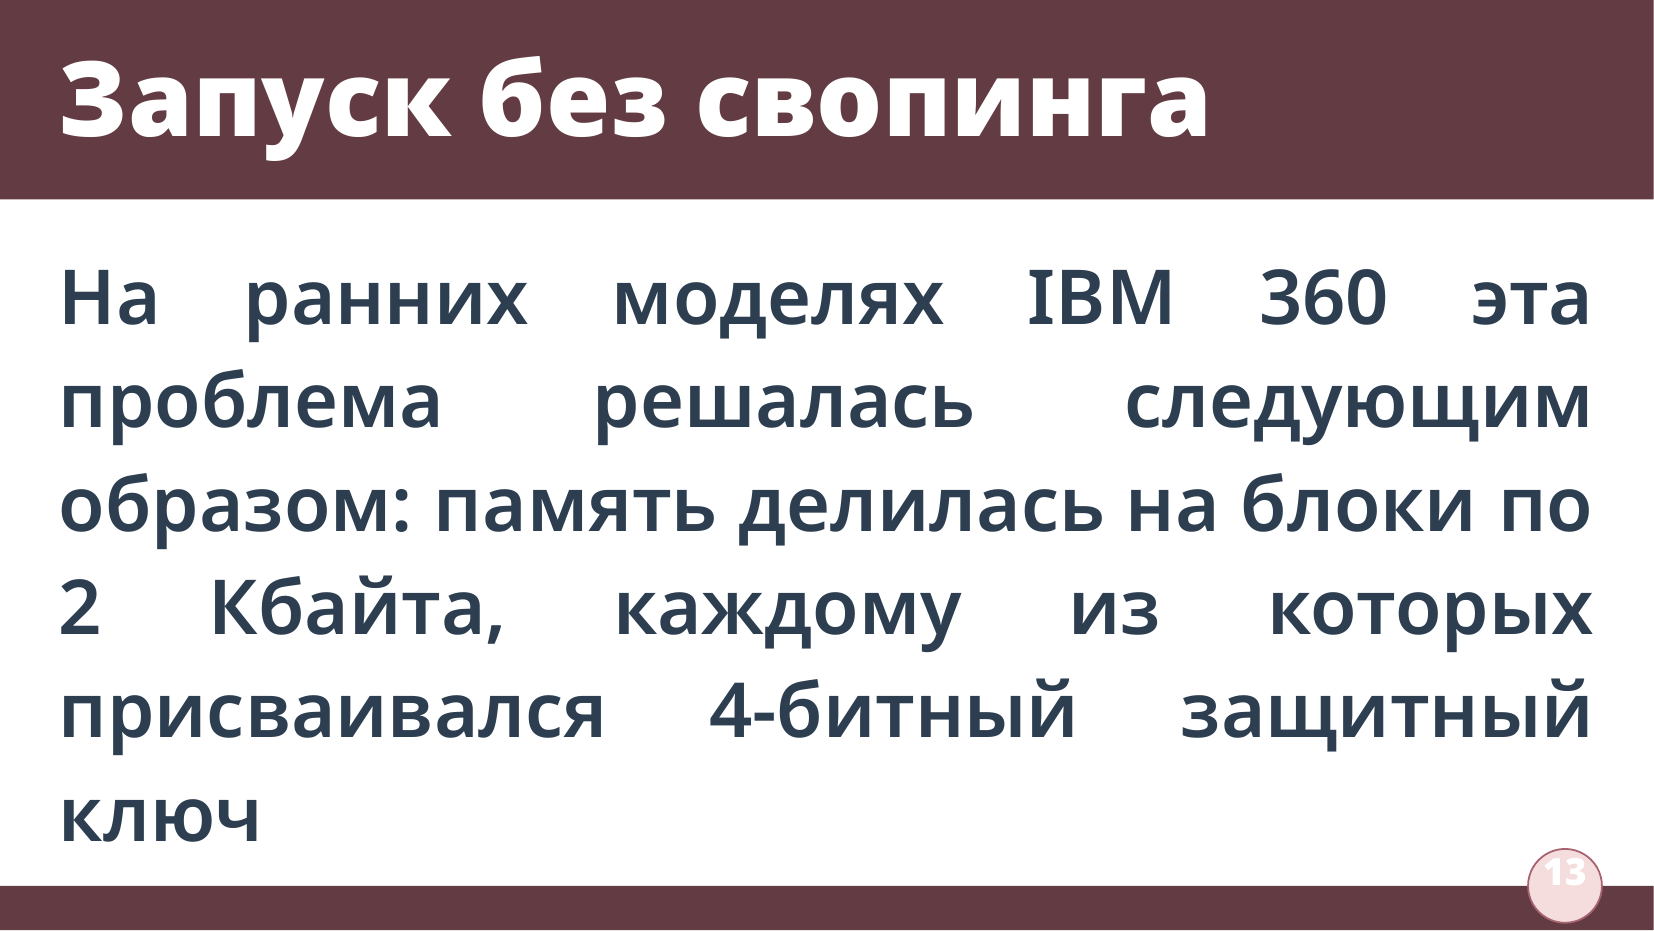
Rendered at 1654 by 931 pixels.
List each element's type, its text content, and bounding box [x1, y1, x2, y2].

title Запуск без свопинга [59, 37, 1595, 155]
list На ранних моделях IBM 360 эта проблема решалась следующим образом: память делилась на блоки по 2 Кбайта, каждому из которых присваивался 4-битный защитный ключ [59, 243, 1595, 864]
